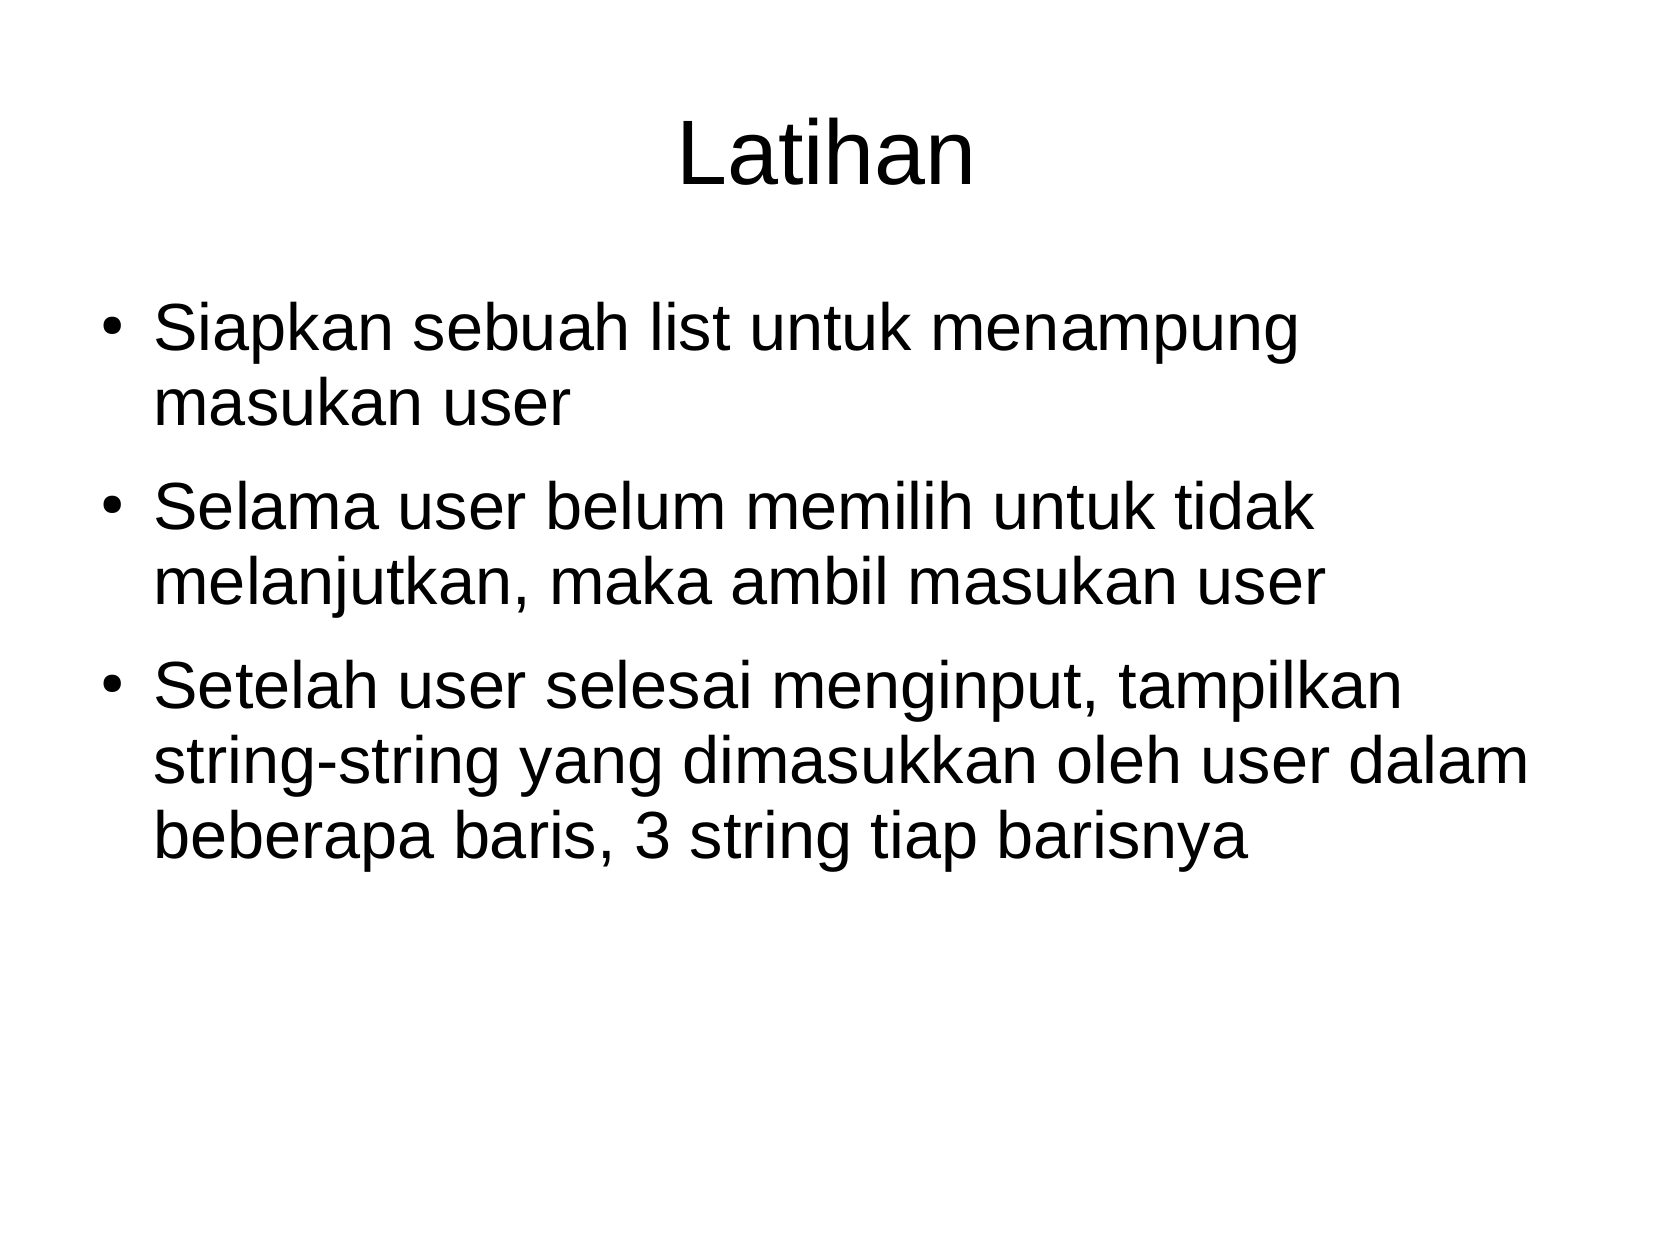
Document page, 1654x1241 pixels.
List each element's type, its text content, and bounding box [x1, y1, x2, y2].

title Latihan [82, 49, 1571, 257]
list Siapkan sebuah list untuk menampung masukan user Selama user belum memilih untuk tidak melanjutkan, maka ambil masukan user Setelah user selesai menginput, tampilkan string-string yang dimasukkan oleh user dalam beberapa baris, 3 string tiap barisnya [82, 290, 1571, 1010]
